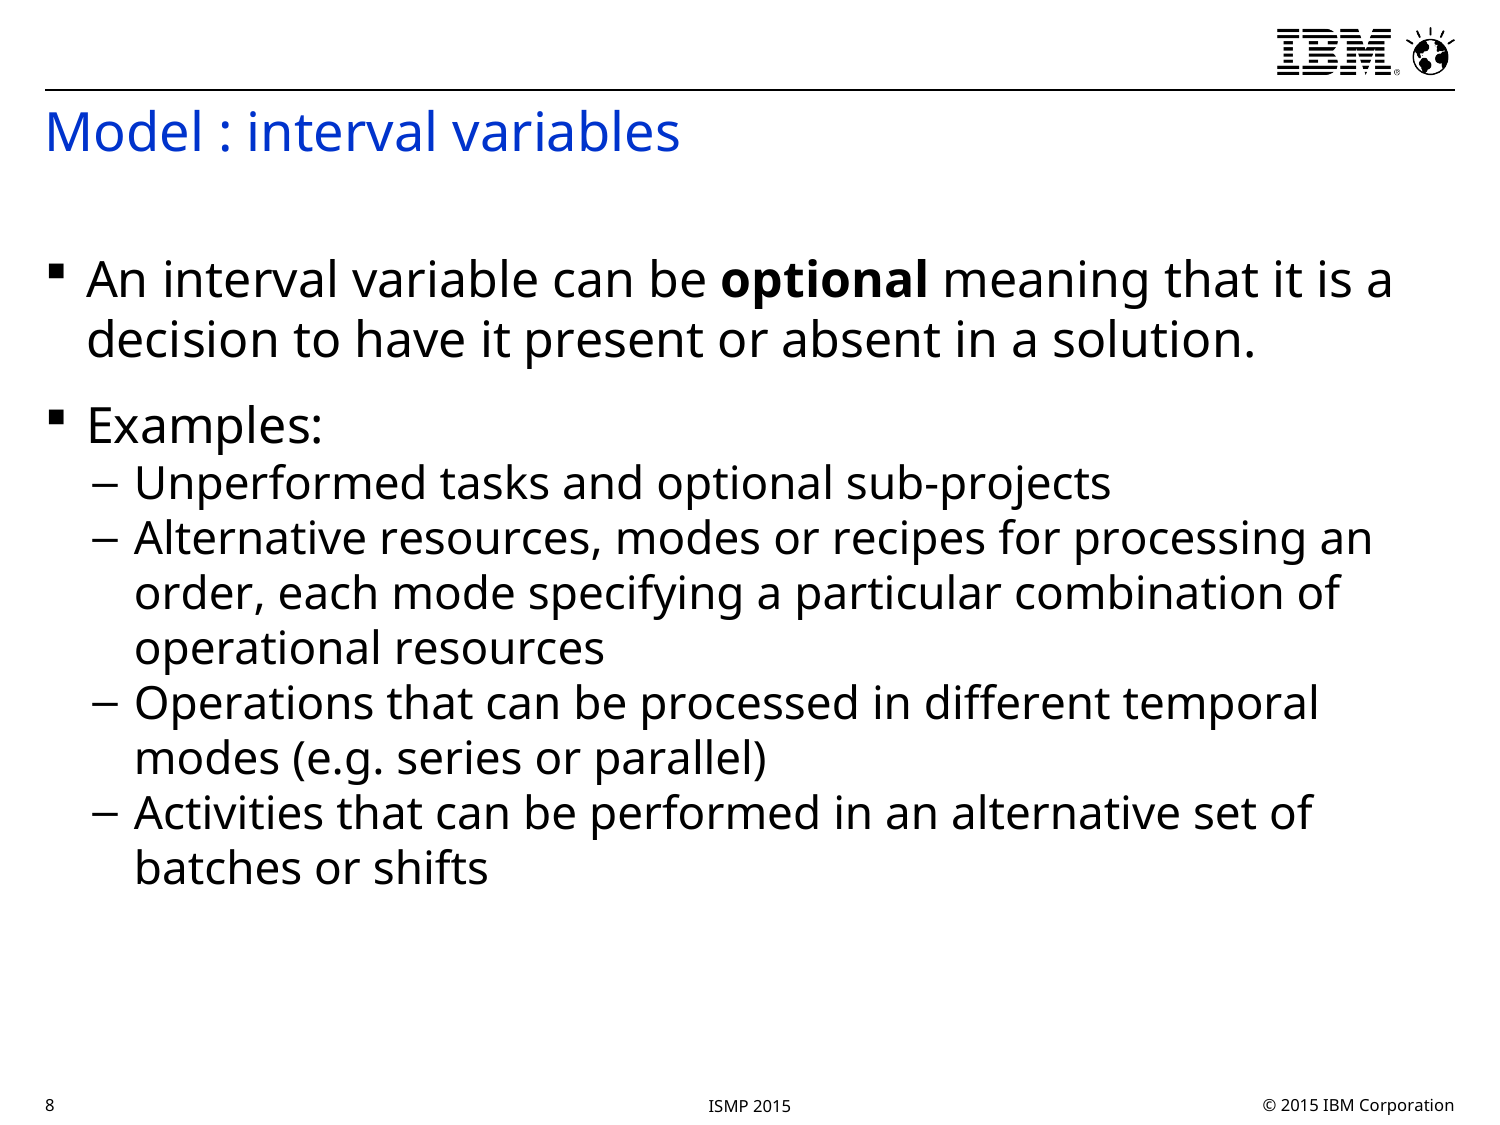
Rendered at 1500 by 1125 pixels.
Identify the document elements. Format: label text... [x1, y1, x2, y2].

list An interval variable can be optional meaning that it is a decision to have it present or absent in a solution. Examples: Unperformed tasks and optional sub-projects Alternative resources, modes or recipes for processing an order, each mode specifying a particular combination of operational resources Operations that can be processed in different temporal modes (e.g. series or parallel) Activities that can be performed in an alternative set of batches or shifts [29, 239, 1455, 1066]
title Model : interval variables [29, 97, 1455, 203]
picture [1260, 10, 1468, 90]
